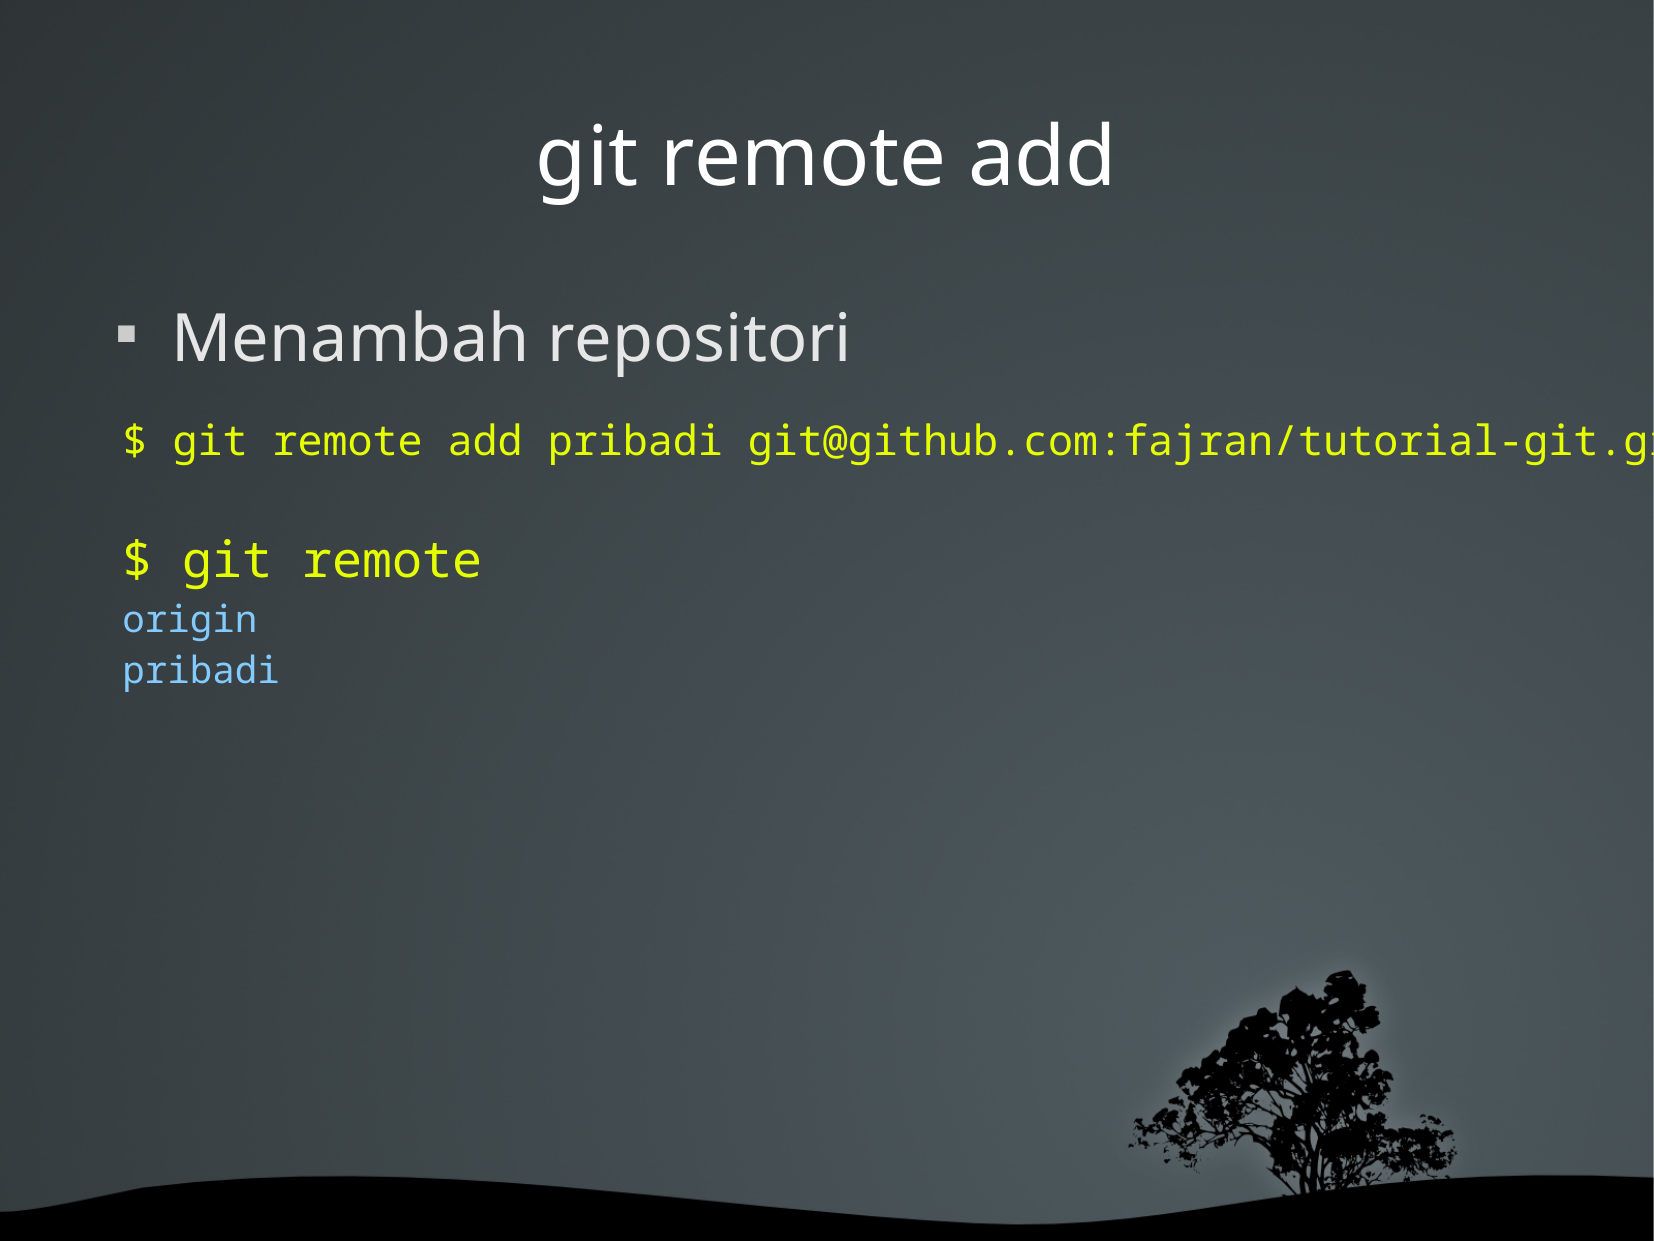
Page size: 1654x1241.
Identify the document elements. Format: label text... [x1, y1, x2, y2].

picture [0, 0, 1654, 1241]
title git remote add [82, 49, 1571, 257]
list Menambah repositori [82, 290, 1571, 1109]
